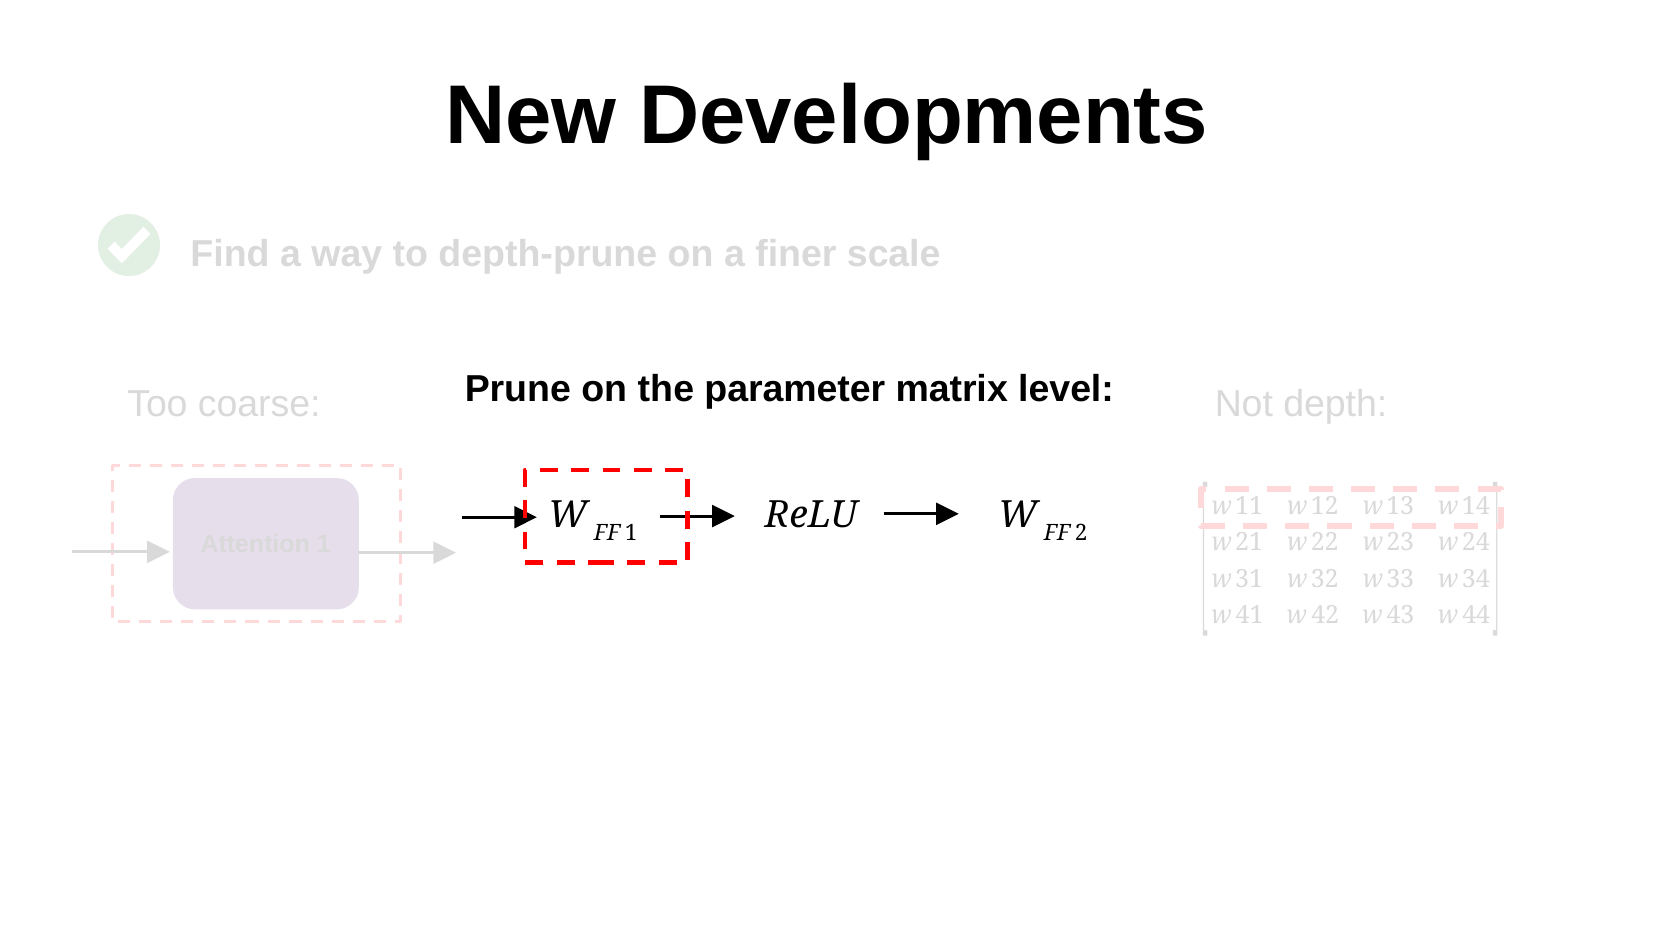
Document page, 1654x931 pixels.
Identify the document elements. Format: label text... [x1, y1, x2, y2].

text_box [37, 192, 1613, 750]
text_box Prune on the parameter matrix level: [450, 360, 1163, 451]
chart [548, 487, 638, 547]
title New Developments [82, 37, 1571, 192]
chart [761, 487, 863, 539]
chart [998, 487, 1088, 547]
